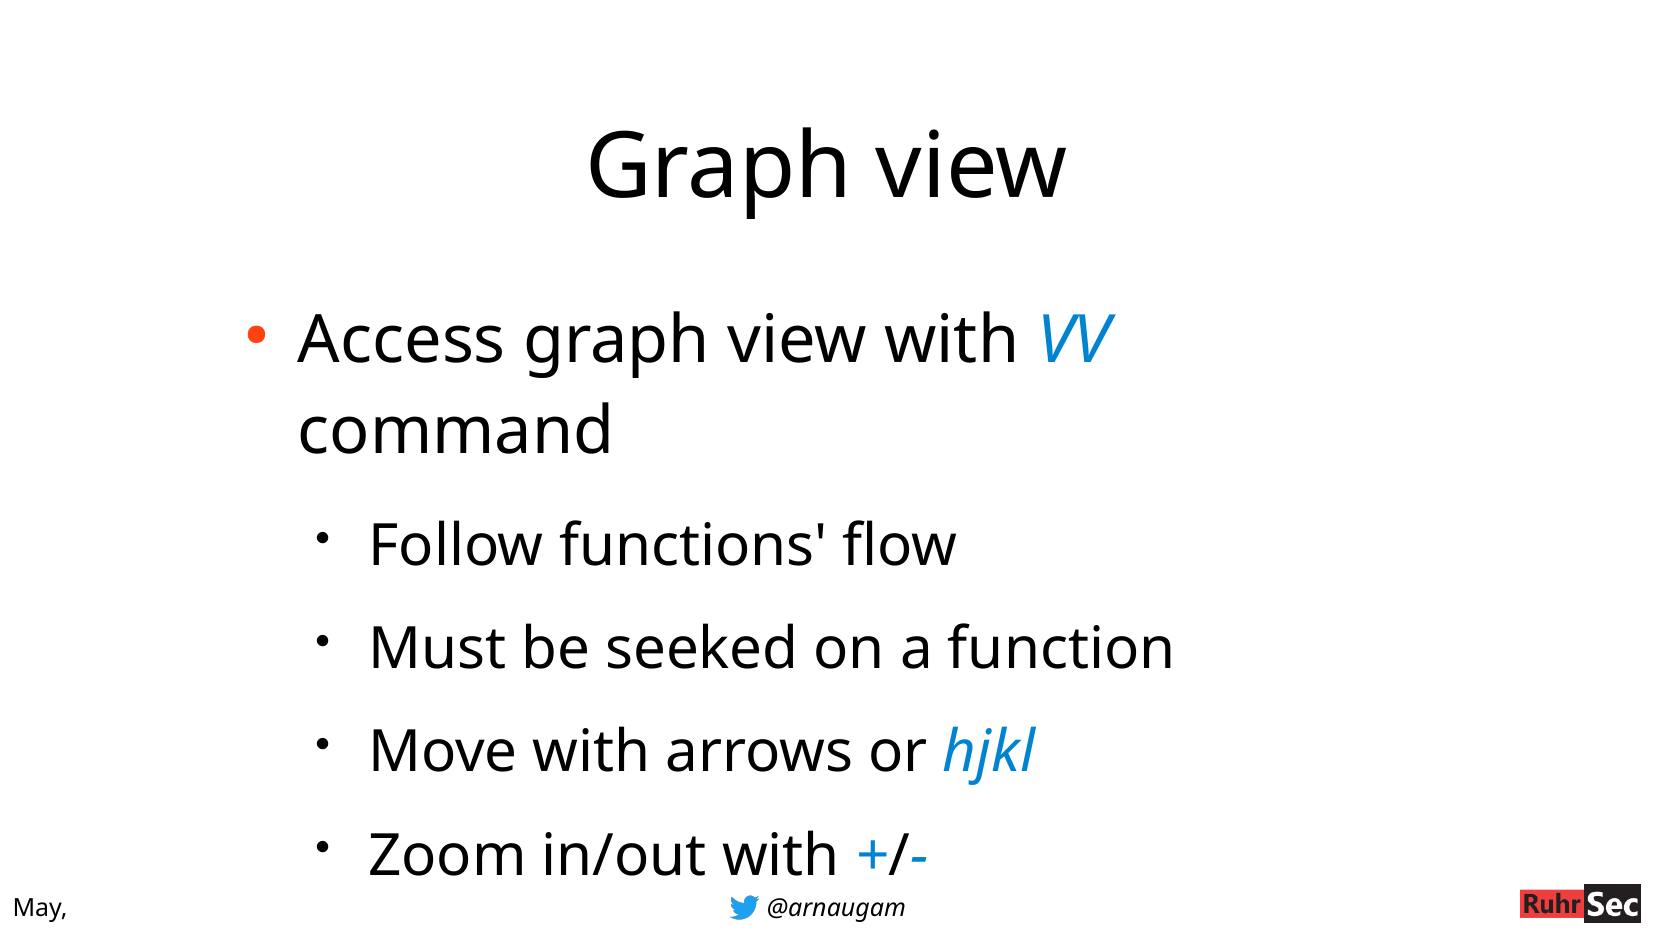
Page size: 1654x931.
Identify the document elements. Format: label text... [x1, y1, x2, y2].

list Access graph view with VV command Follow functions' flow Must be seeked on a function Move with arrows or hjkl Zoom in/out with +/- [226, 291, 1427, 757]
picture [1520, 884, 1641, 923]
picture [721, 884, 768, 931]
title Graph view [82, 84, 1571, 240]
